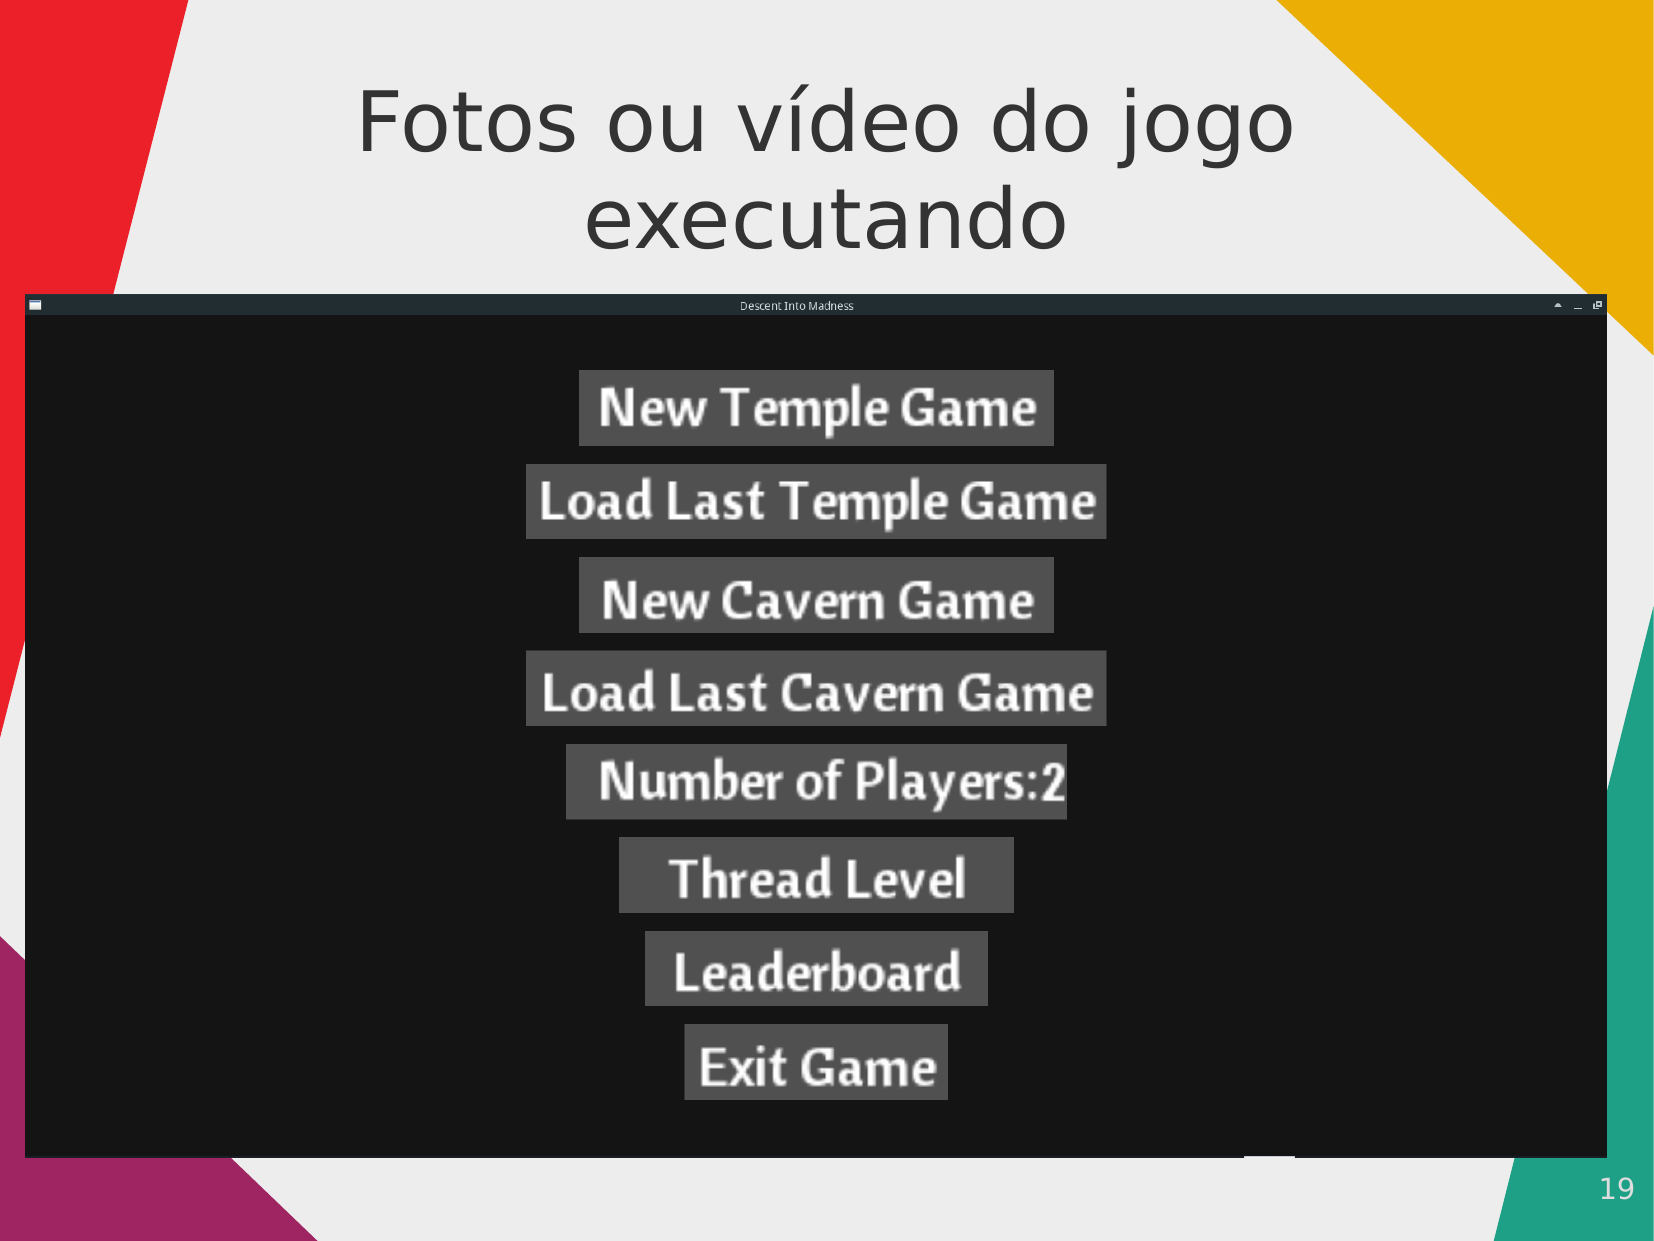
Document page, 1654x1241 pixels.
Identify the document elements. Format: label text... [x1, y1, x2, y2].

picture [25, 294, 1607, 1158]
title Fotos ou vídeo do jogo executando [114, 73, 1539, 271]
